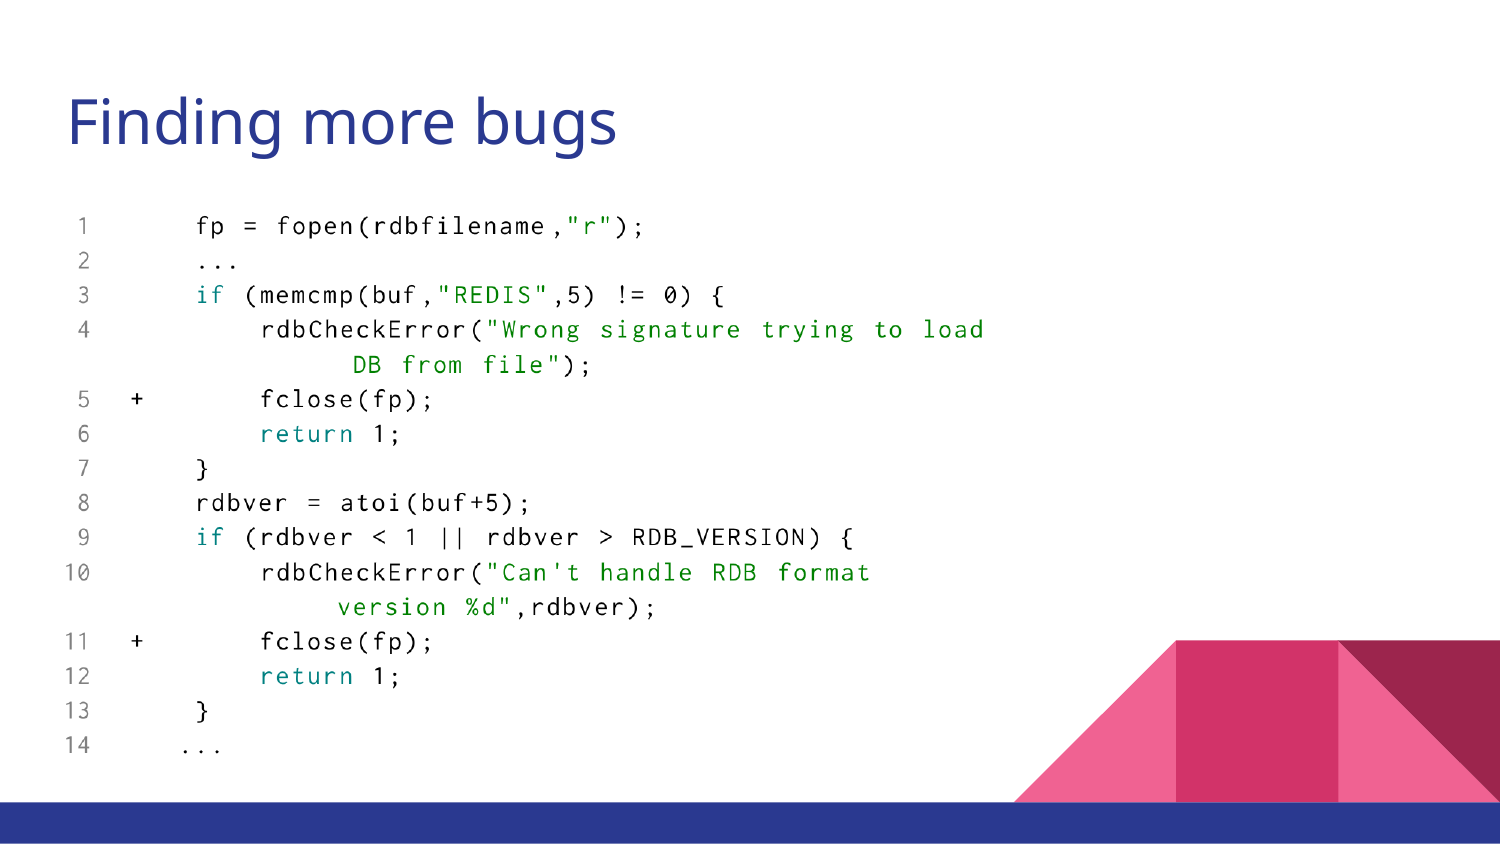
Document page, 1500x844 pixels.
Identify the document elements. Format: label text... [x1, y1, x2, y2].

picture [51, 179, 1022, 773]
title Finding more bugs [51, 67, 1449, 167]
